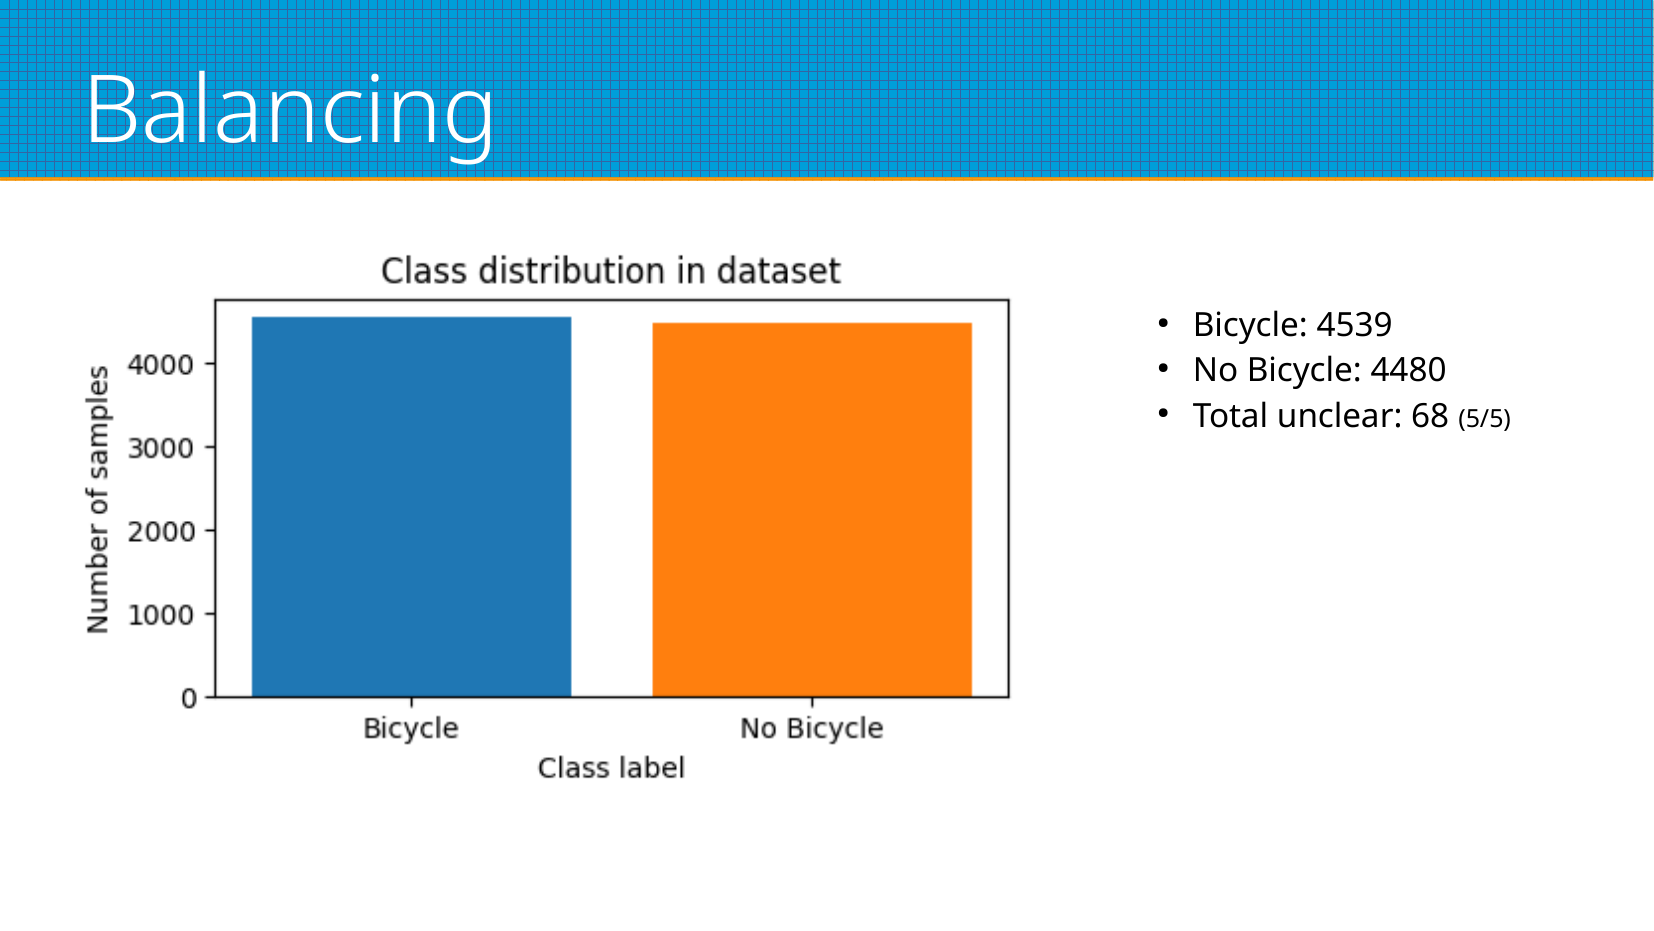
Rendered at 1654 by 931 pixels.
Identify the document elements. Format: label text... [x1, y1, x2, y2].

title Balancing [82, 14, 1571, 171]
picture [68, 236, 1028, 802]
text_box Bicycle: 4539 No Bicycle: 4480 Total unclear: 68 (5/5) [1151, 295, 1565, 443]
